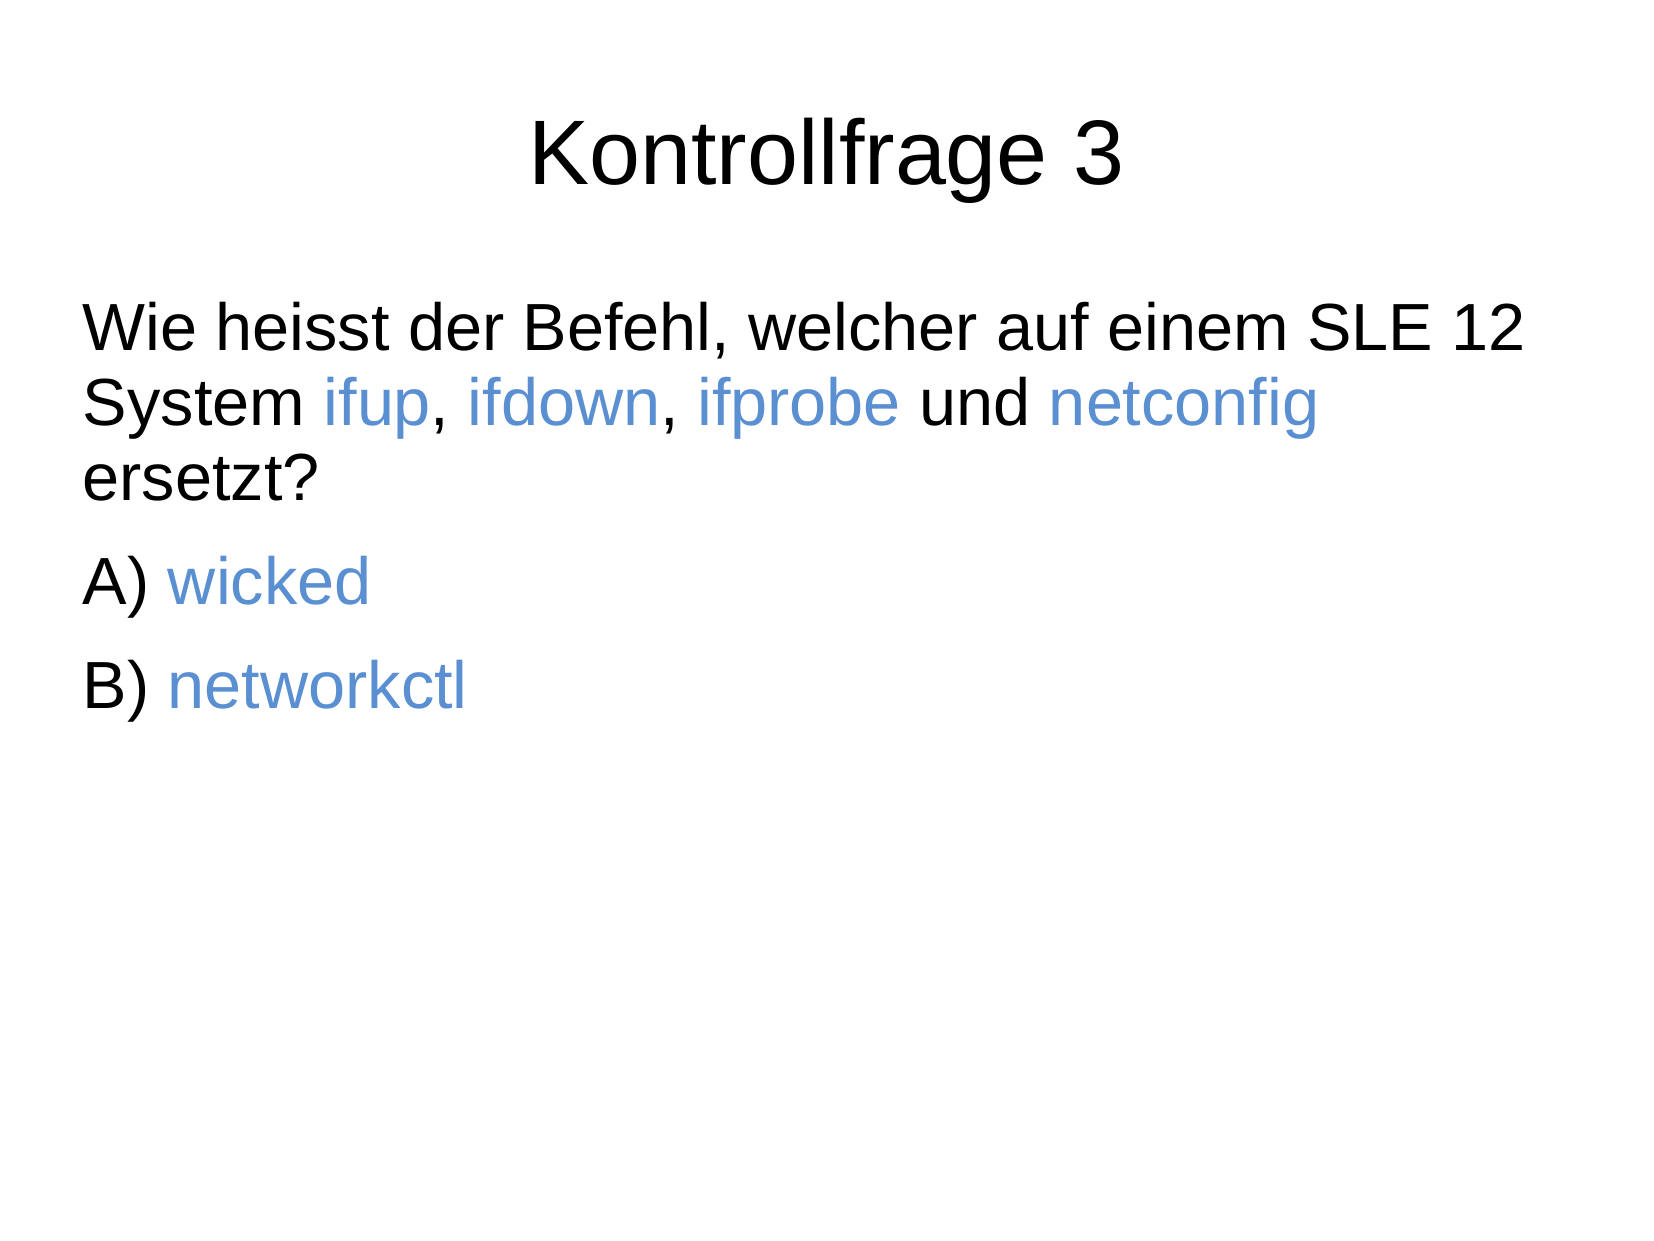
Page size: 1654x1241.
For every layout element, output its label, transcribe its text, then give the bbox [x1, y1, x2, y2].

list Wie heisst der Befehl, welcher auf einem SLE 12 System ifup, ifdown, ifprobe und netconfig ersetzt? A) wicked B) networkctl [82, 290, 1571, 1010]
title Kontrollfrage 3 [82, 101, 1571, 205]
